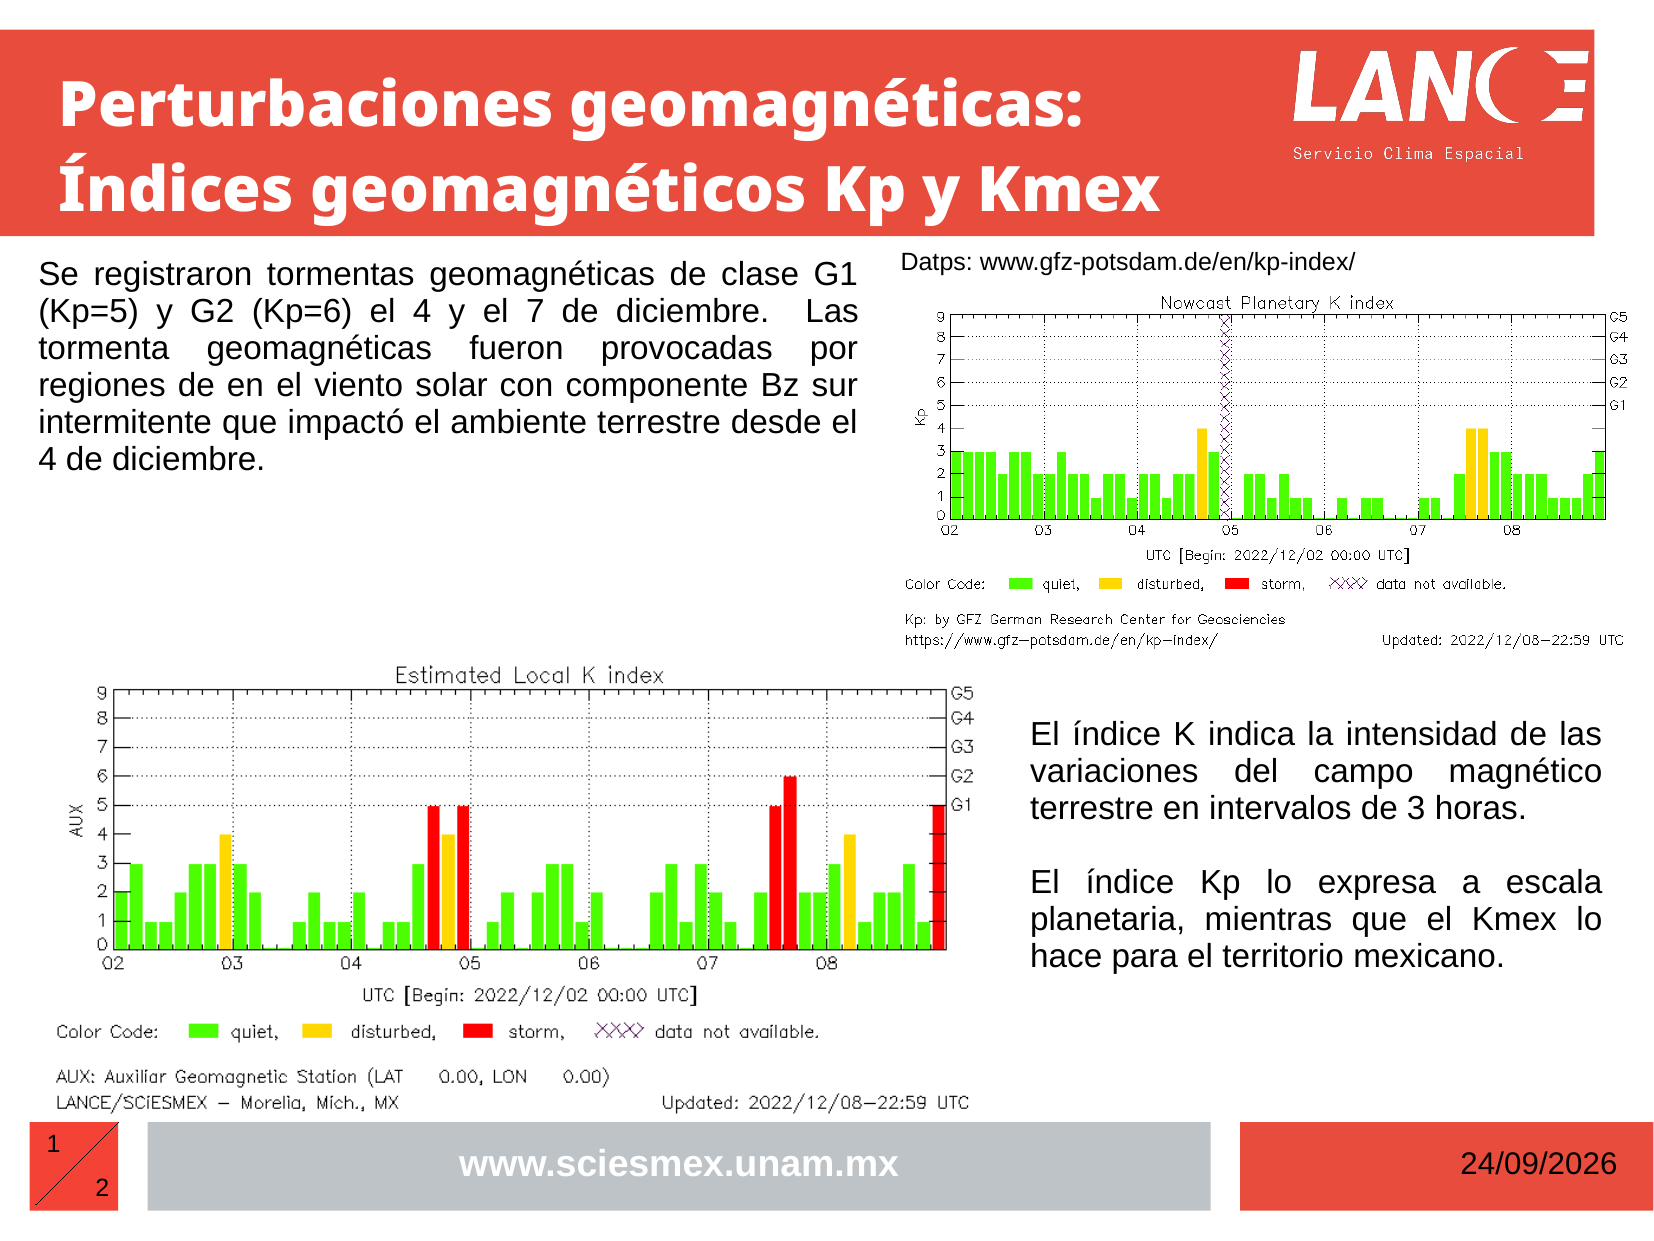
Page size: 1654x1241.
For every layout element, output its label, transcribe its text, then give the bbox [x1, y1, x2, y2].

picture [1293, 47, 1589, 162]
text_box 2 [35, 1151, 125, 1209]
text_box 08/12/2022 [1424, 1122, 1654, 1205]
text_box www.sciesmex.unam.mx [153, 1122, 1205, 1205]
text_box Datps: www.gfz-potsdam.de/en/kp-index/ [885, 240, 1654, 284]
text_box Se registraron tormentas geomagnéticas de clase G1 (Kp=5) y G2 (Kp=6) el 4 y el 7 de diciembre. Las tormenta geomagnéticas fueron provocadas por regiones de en el viento solar con componente Bz sur intermitente que impactó el ambiente terrestre desde el 4 de diciembre. [23, 248, 875, 650]
title Perturbaciones geomagnéticas: Índices geomagnéticos Kp y Kmex [59, 59, 1312, 207]
text_box <número> [31, 1122, 176, 1170]
picture [47, 277, 1642, 1116]
text_box El índice K indica la intensidad de las variaciones del campo magnético terrestre en intervalos de 3 horas. El índice Kp lo expresa a escala planetaria, mientras que el Kmex lo hace para el territorio mexicano. [1015, 707, 1619, 1052]
